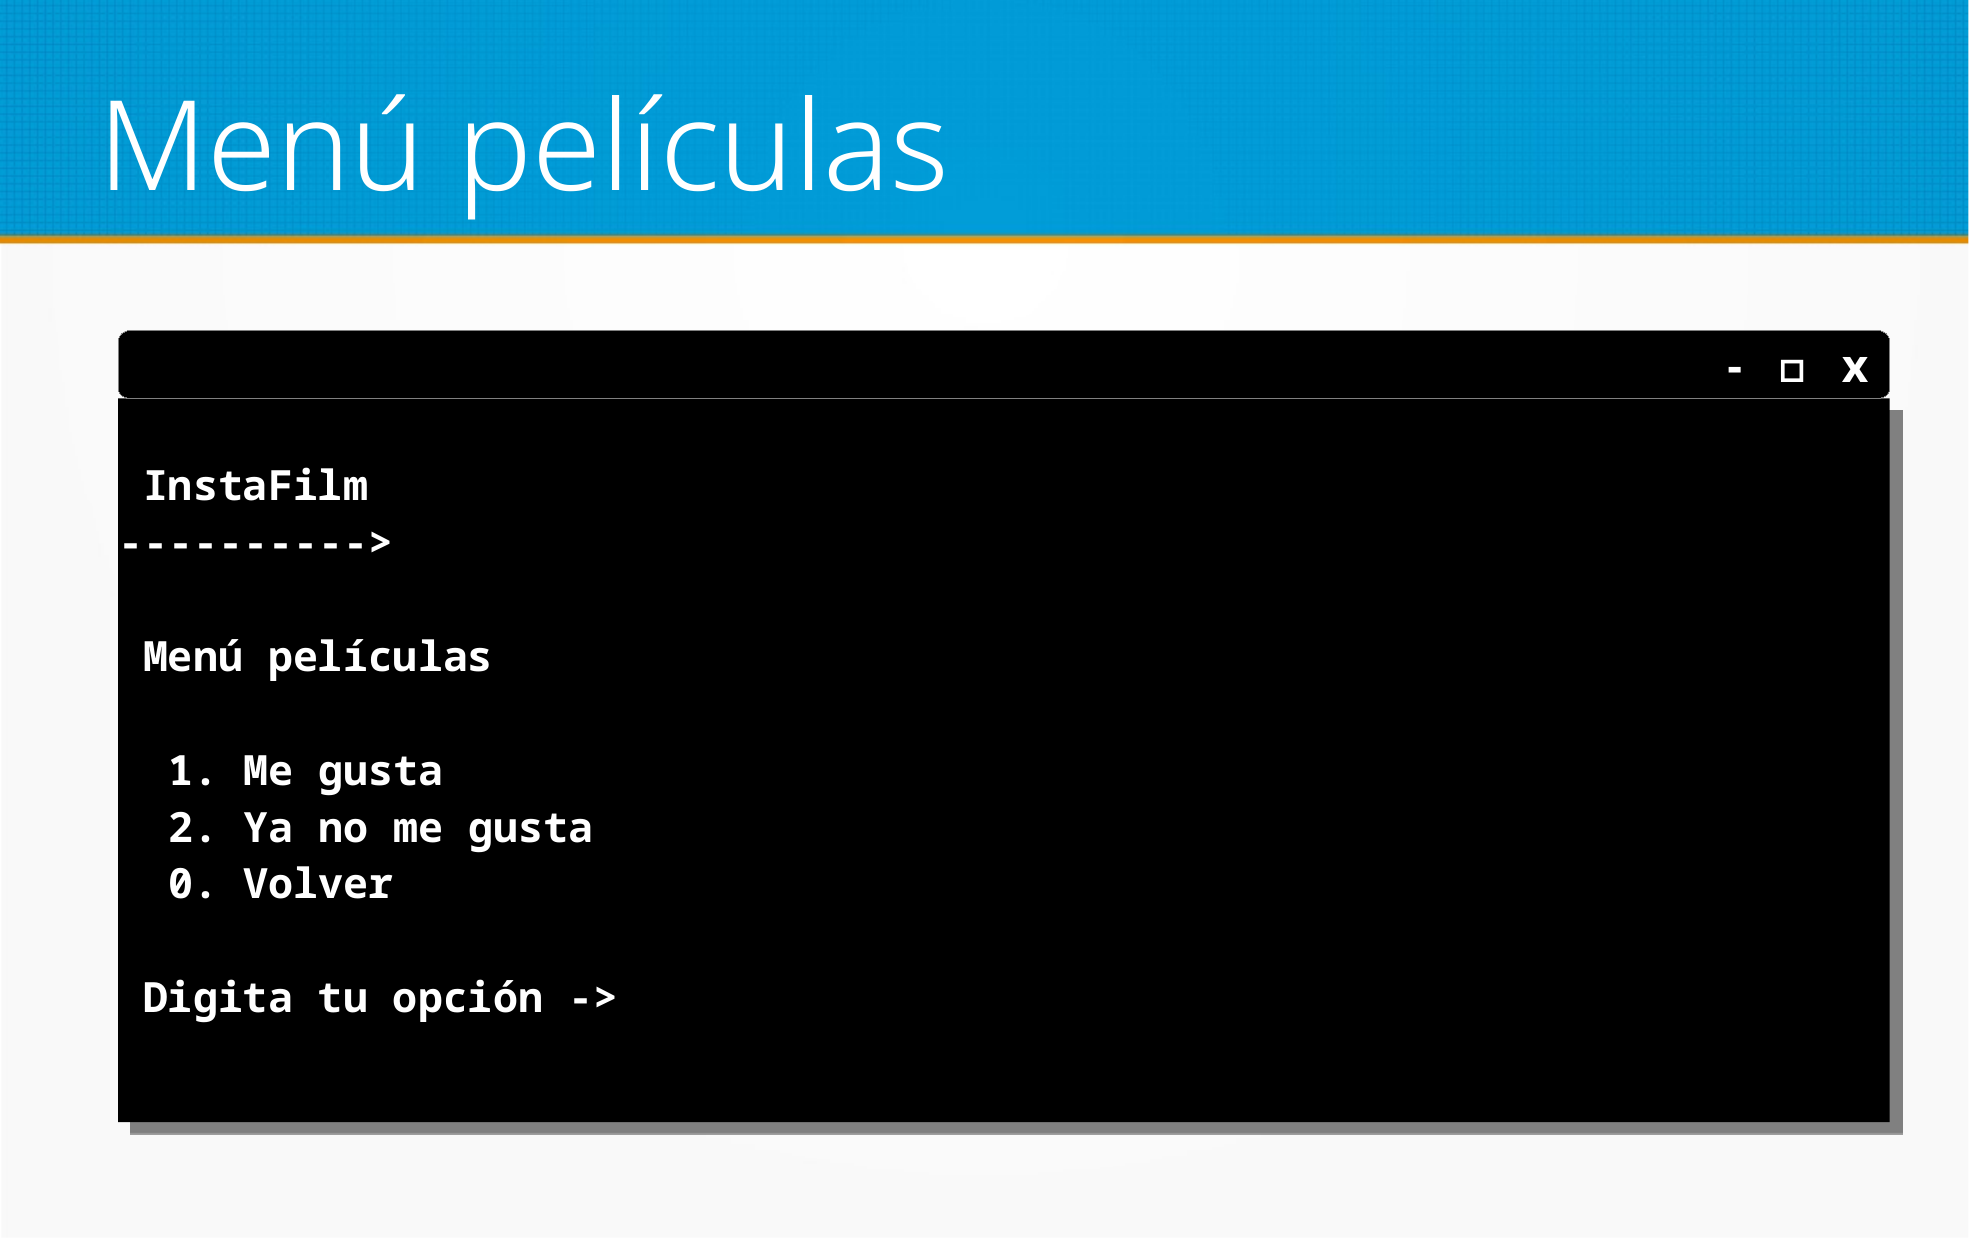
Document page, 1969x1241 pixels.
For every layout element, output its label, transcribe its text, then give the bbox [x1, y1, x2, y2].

title Menú películas [98, 19, 1870, 227]
text_box - □ x [118, 330, 1890, 399]
text_box InstaFilm ----------> Menú películas 1. Me gusta 2. Ya no me gusta 0. Volver Digita tu opción -> [118, 398, 1890, 1123]
picture [0, 233, 1969, 1241]
